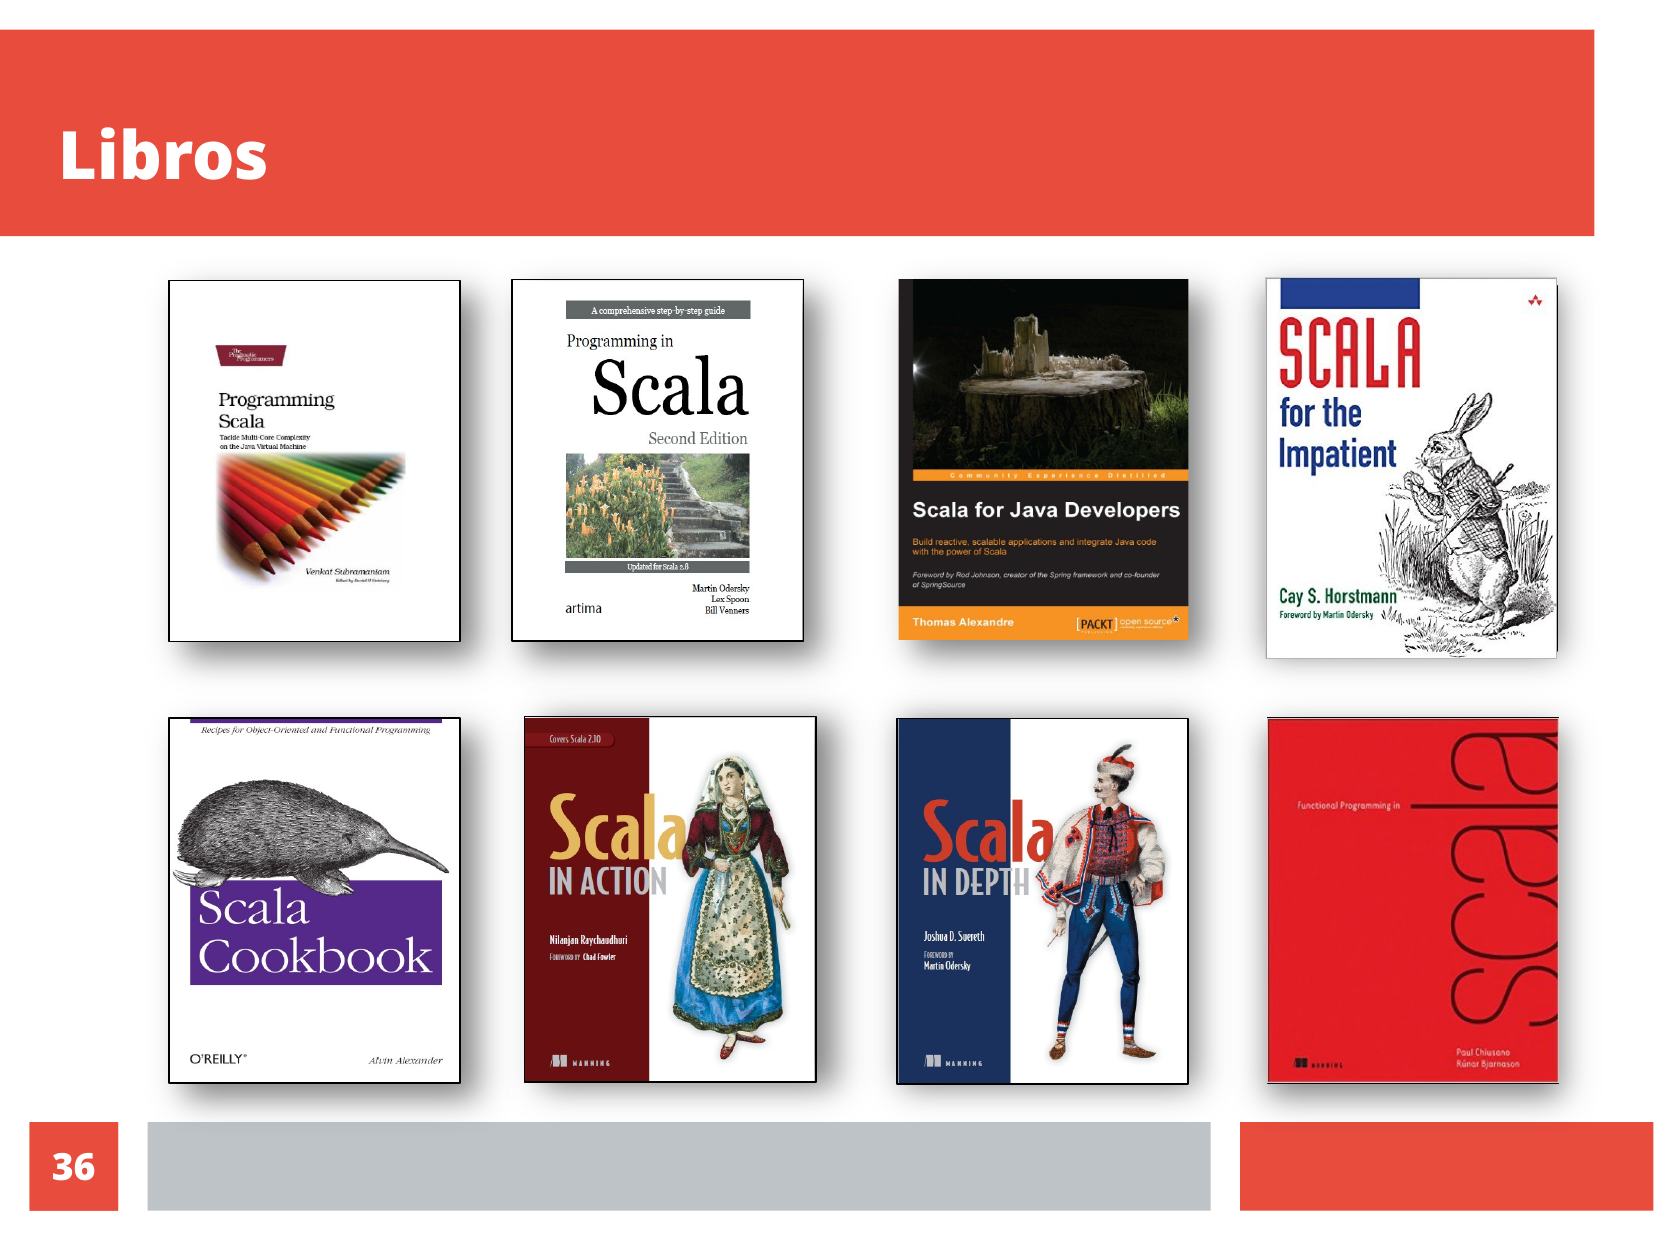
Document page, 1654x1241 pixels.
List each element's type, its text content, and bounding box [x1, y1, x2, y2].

picture [1267, 718, 1559, 1083]
picture [1265, 277, 1557, 659]
text_box [136, 242, 1609, 1145]
title Libros [59, 66, 1595, 200]
